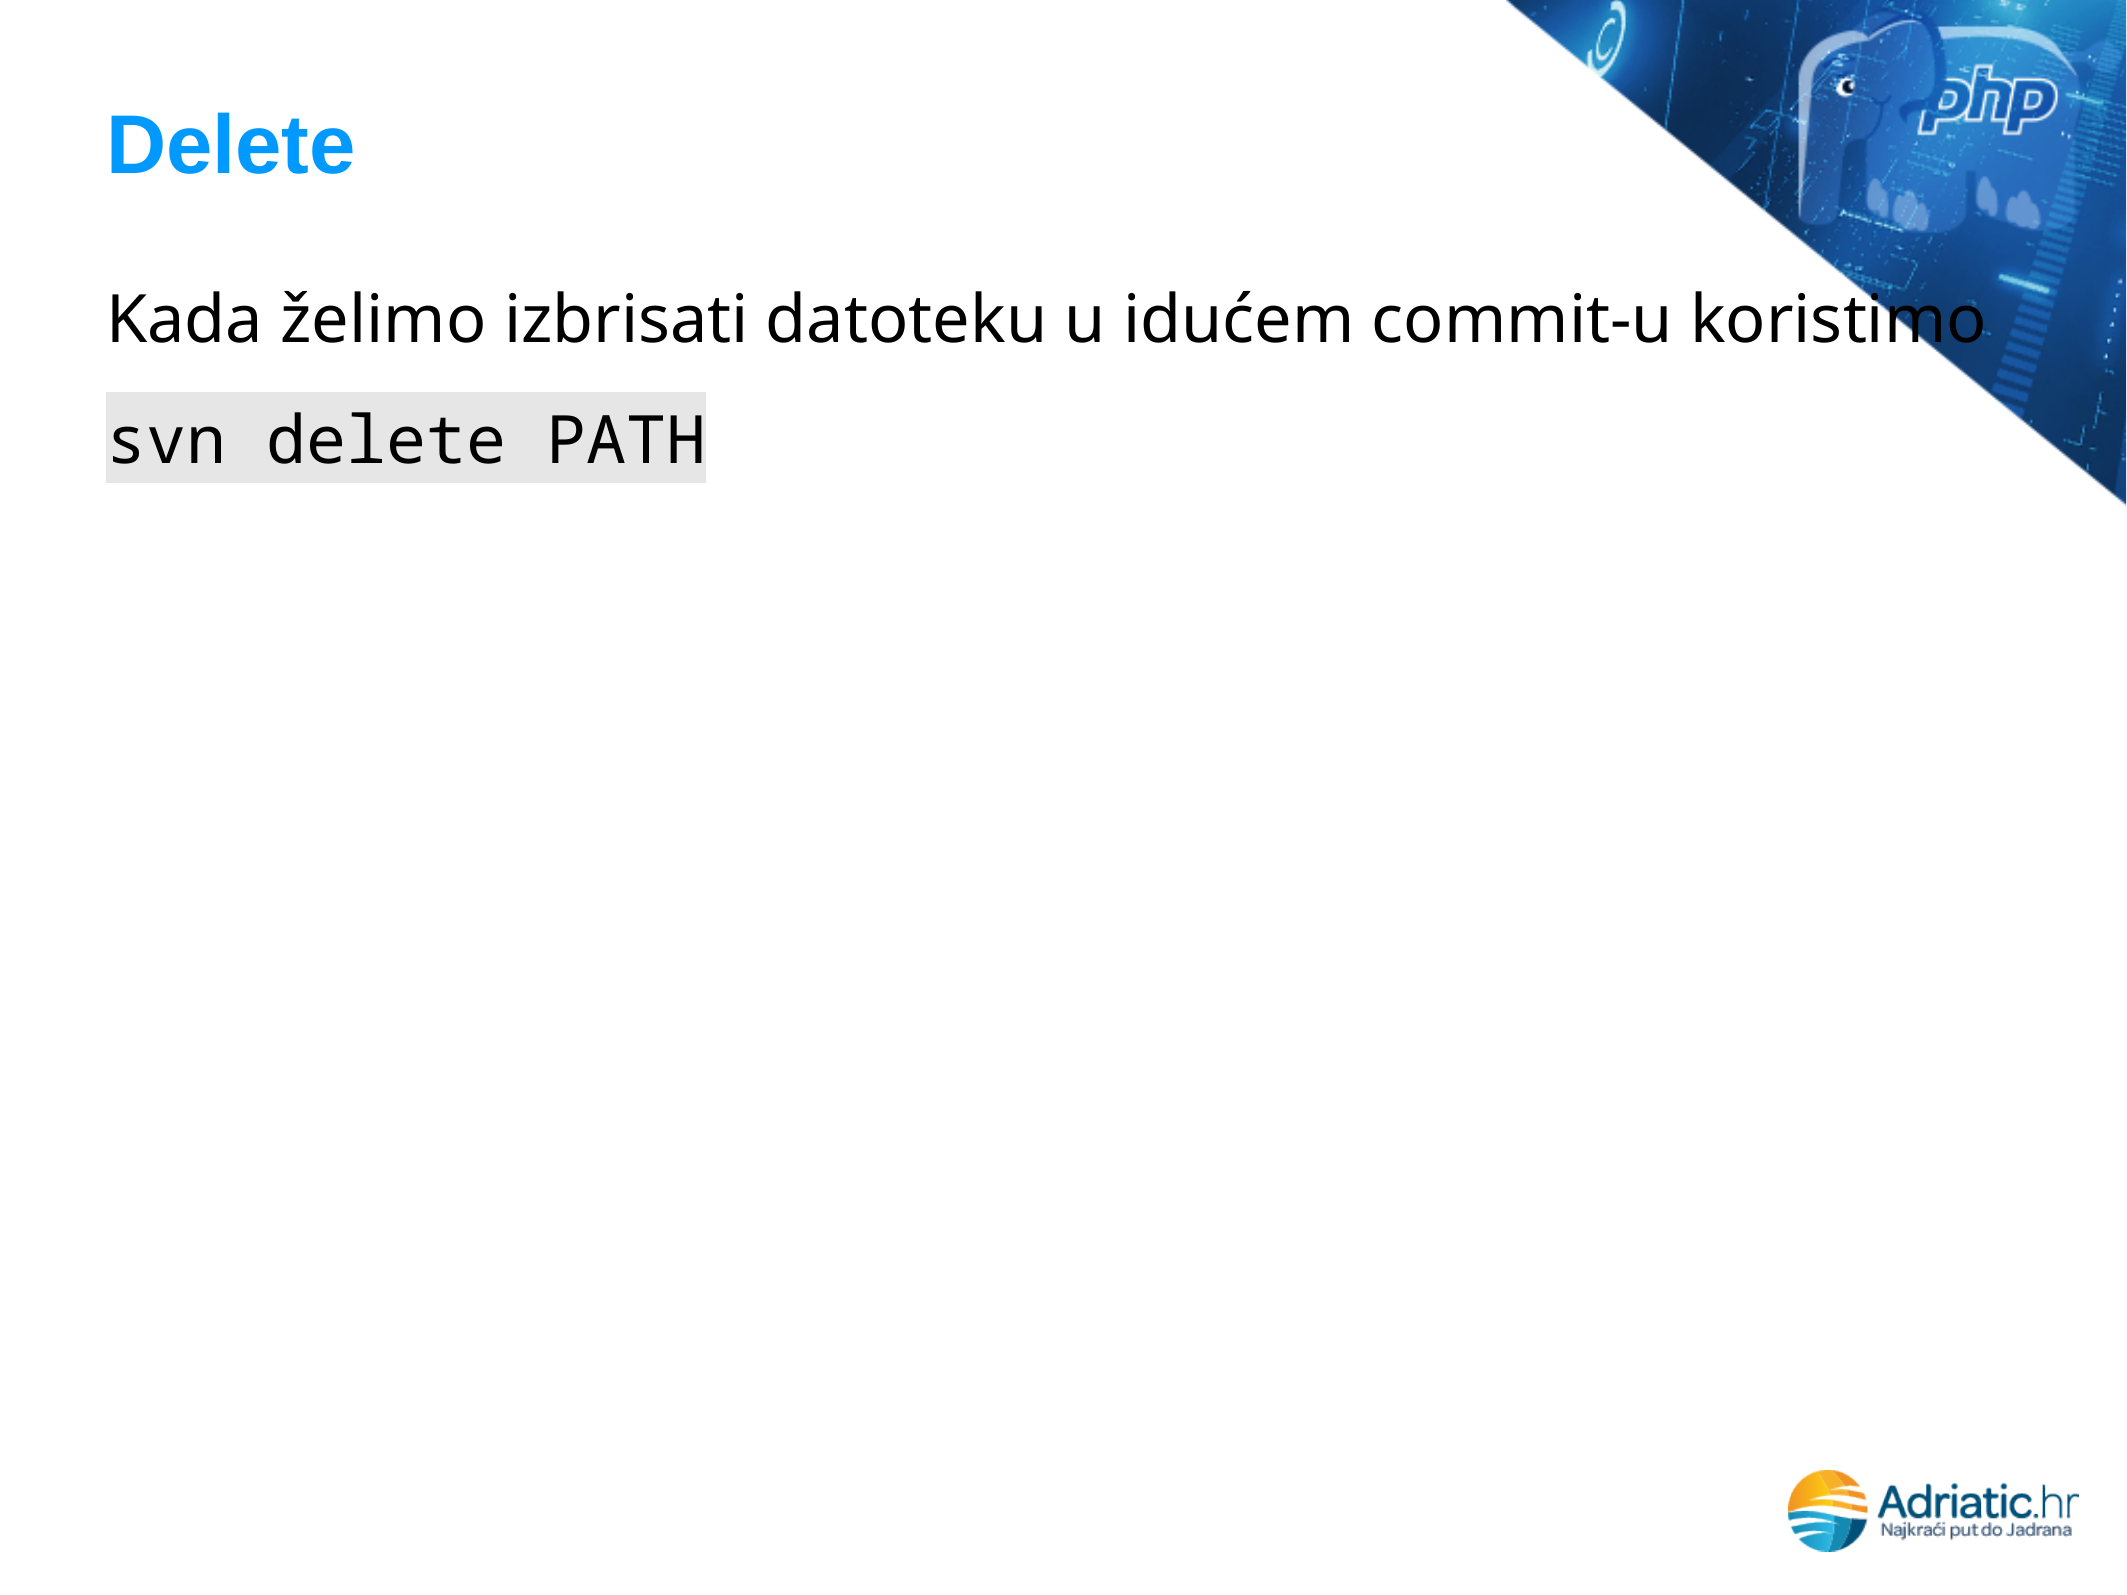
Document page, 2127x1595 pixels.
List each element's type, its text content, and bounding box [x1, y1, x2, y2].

title Delete [106, 70, 1630, 219]
list Kada želimo izbrisati datoteku u idućem commit-u koristimo svn delete PATH [106, 271, 2020, 1453]
picture [1788, 1470, 2079, 1552]
picture [1505, 0, 2127, 625]
